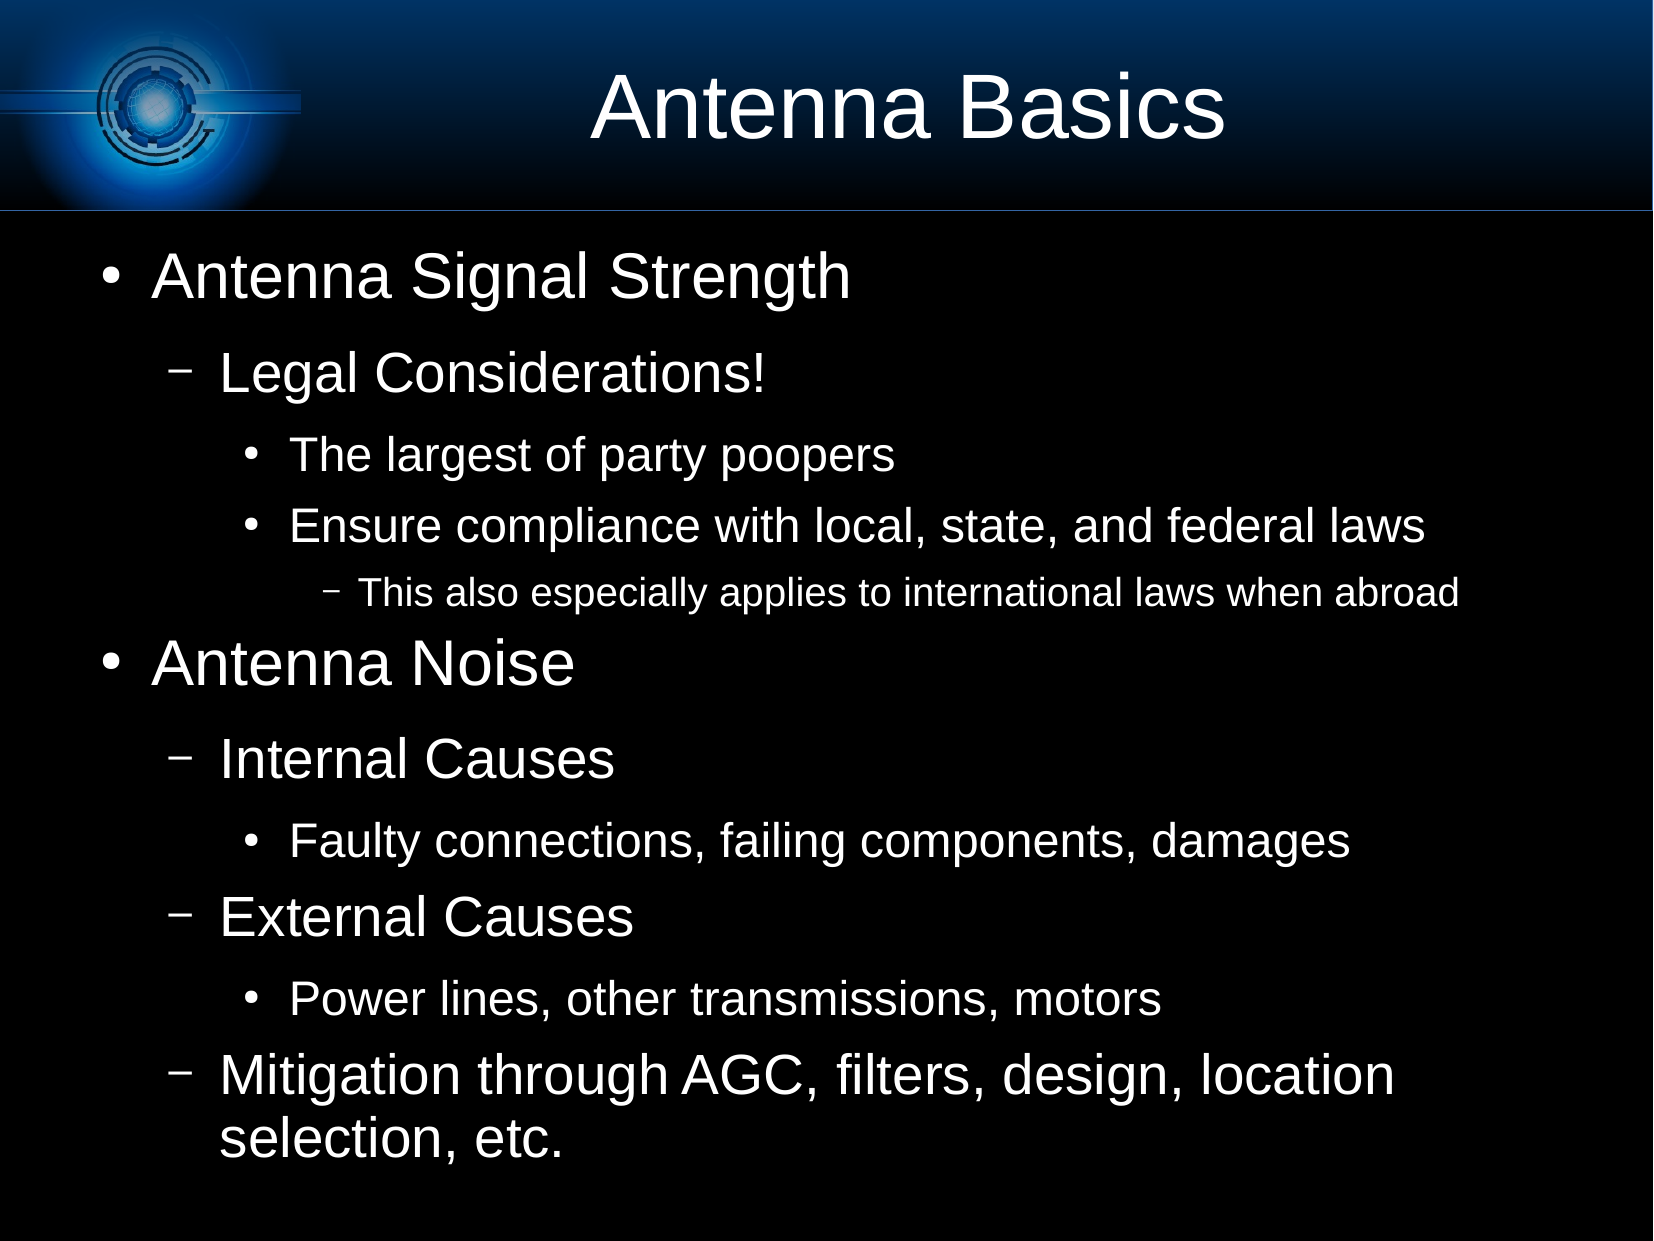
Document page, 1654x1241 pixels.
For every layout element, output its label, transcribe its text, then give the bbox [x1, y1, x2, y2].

picture [0, 87, 165, 210]
list Antenna Signal Strength Legal Considerations! The largest of party poopers Ensure compliance with local, state, and federal laws This also especially applies to international laws when abroad Antenna Noise Internal Causes Faulty connections, failing components, damages External Causes Power lines, other transmissions, motors Mitigation through AGC, filters, design, location selection, etc. [82, 240, 1571, 1171]
title Antenna Basics [165, 2, 1653, 211]
